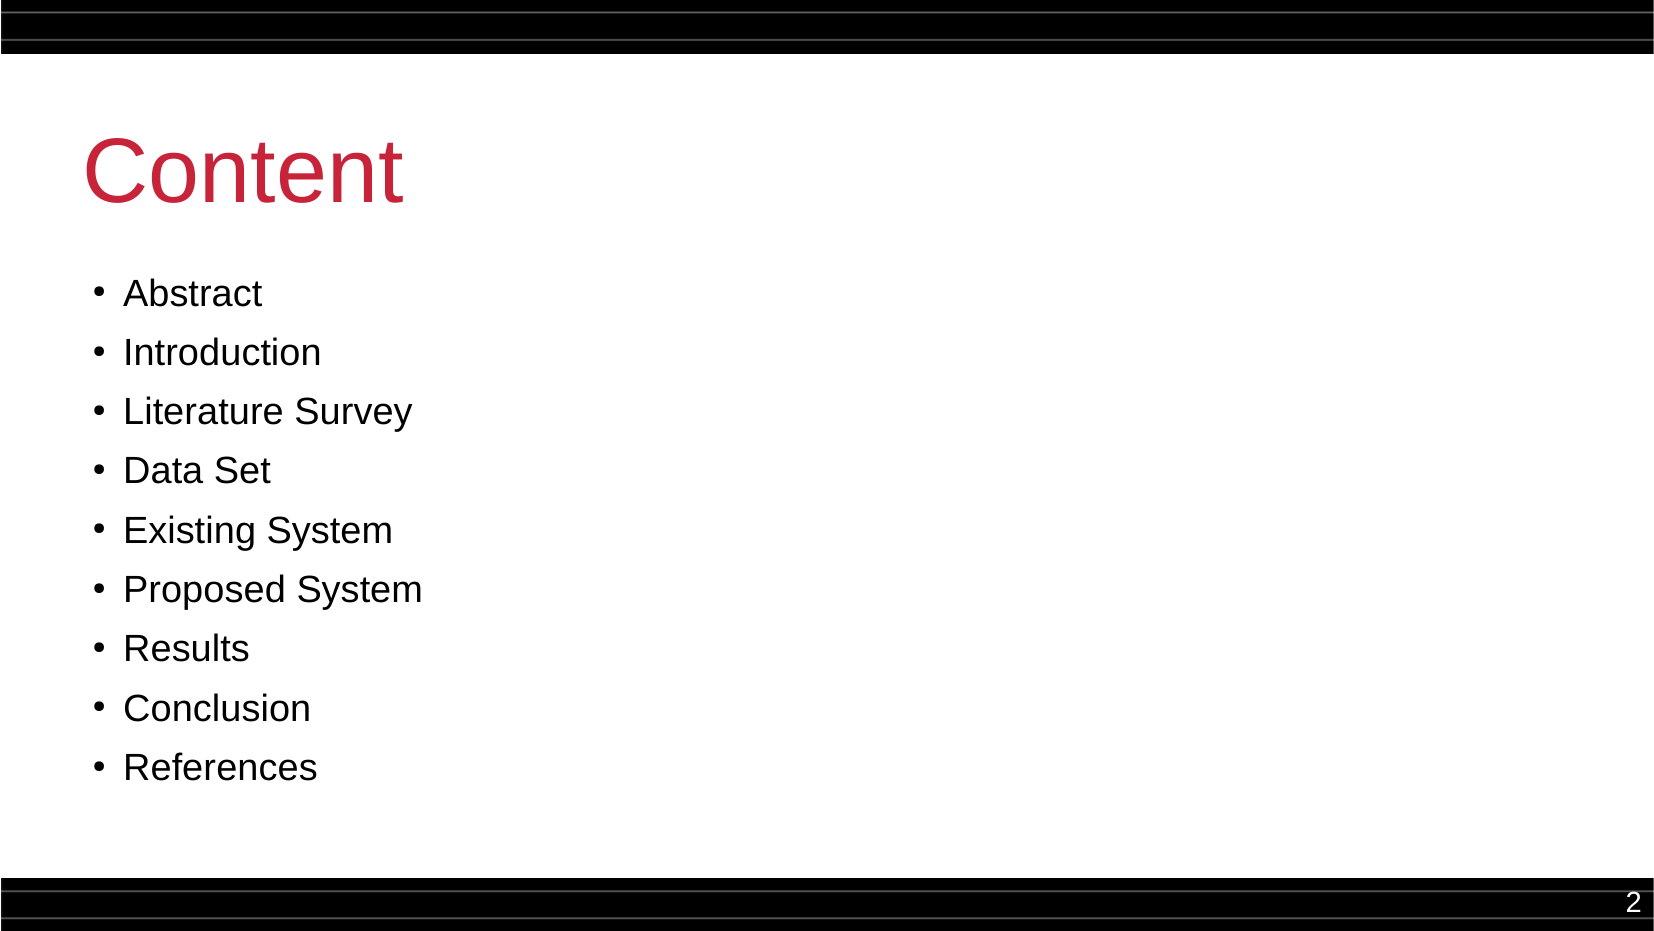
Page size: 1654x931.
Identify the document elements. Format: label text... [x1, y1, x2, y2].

list Abstract Introduction Literature Survey Data Set Existing System Proposed System Results Conclusion References [82, 271, 1571, 851]
picture [1, 878, 1654, 931]
title Content [82, 92, 1571, 249]
picture [1, 0, 1654, 54]
